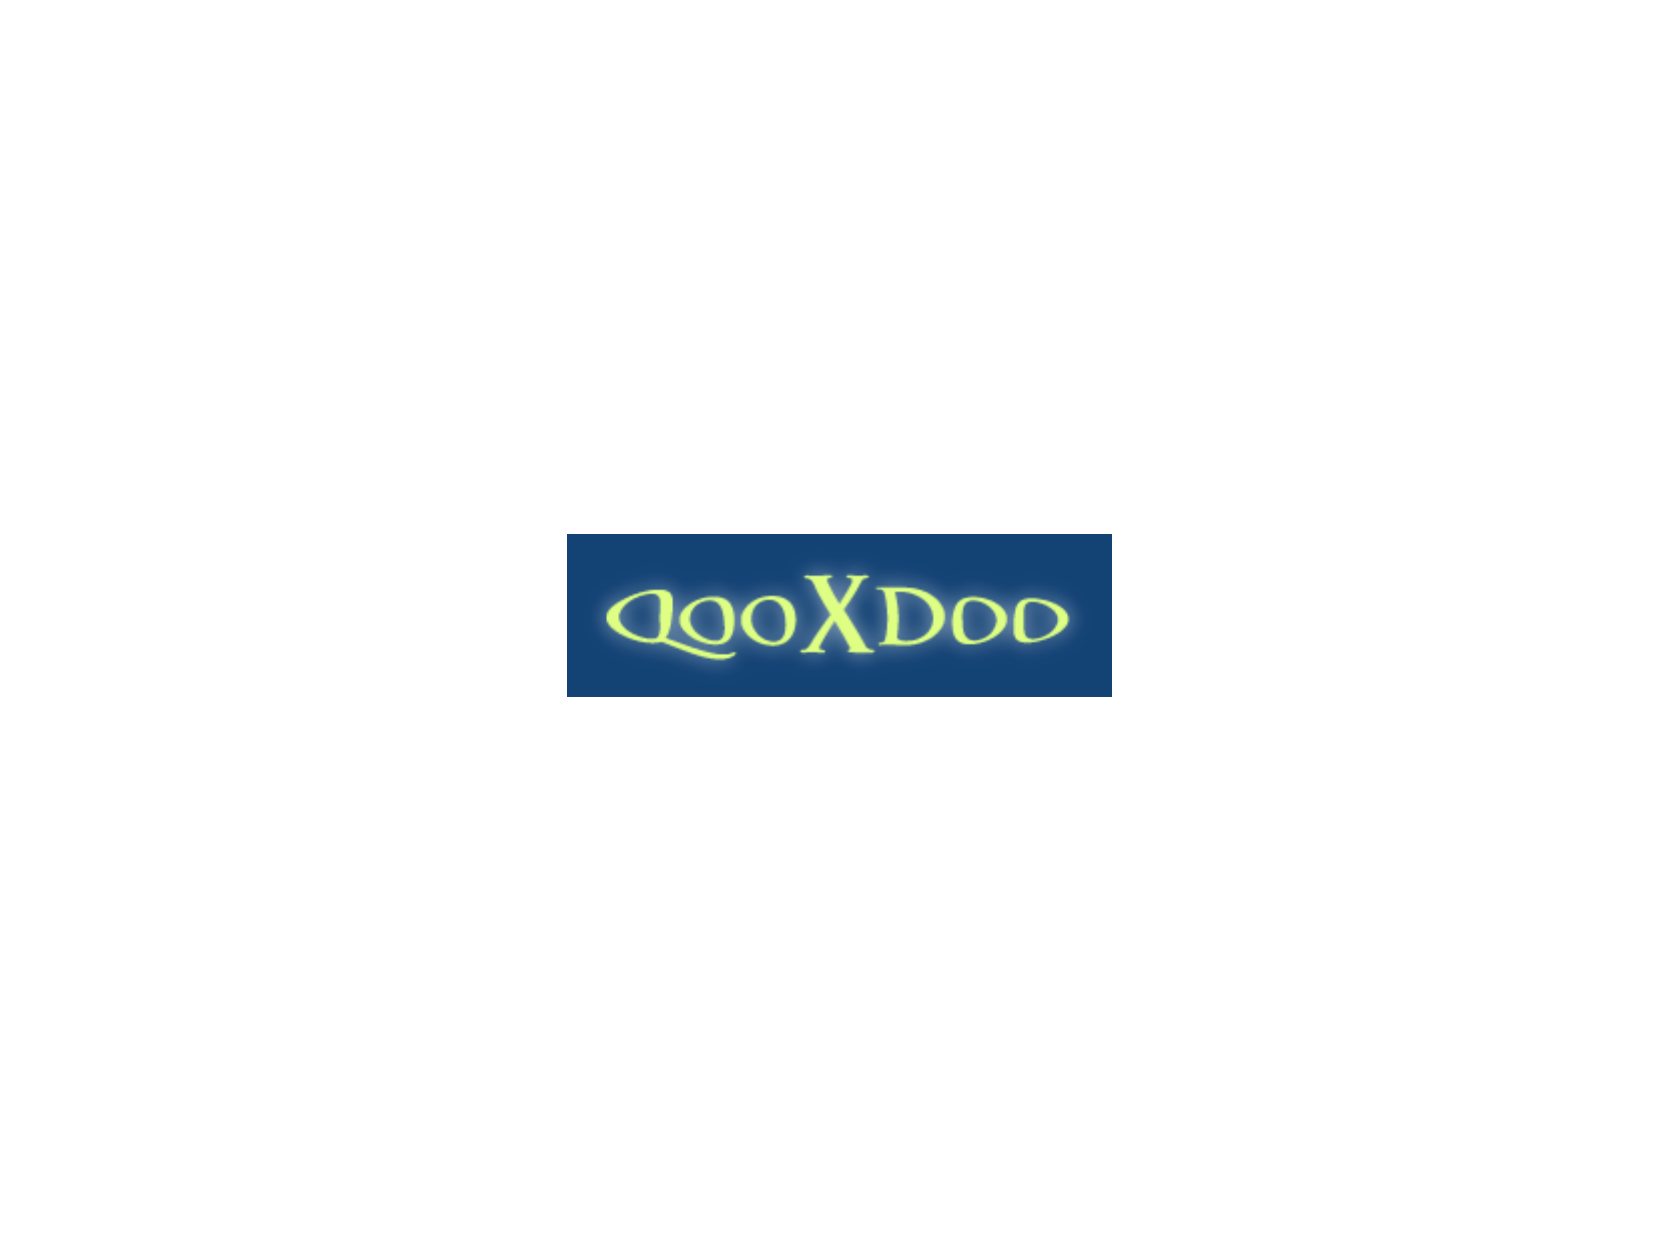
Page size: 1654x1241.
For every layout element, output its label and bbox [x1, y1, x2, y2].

picture [567, 534, 1112, 697]
